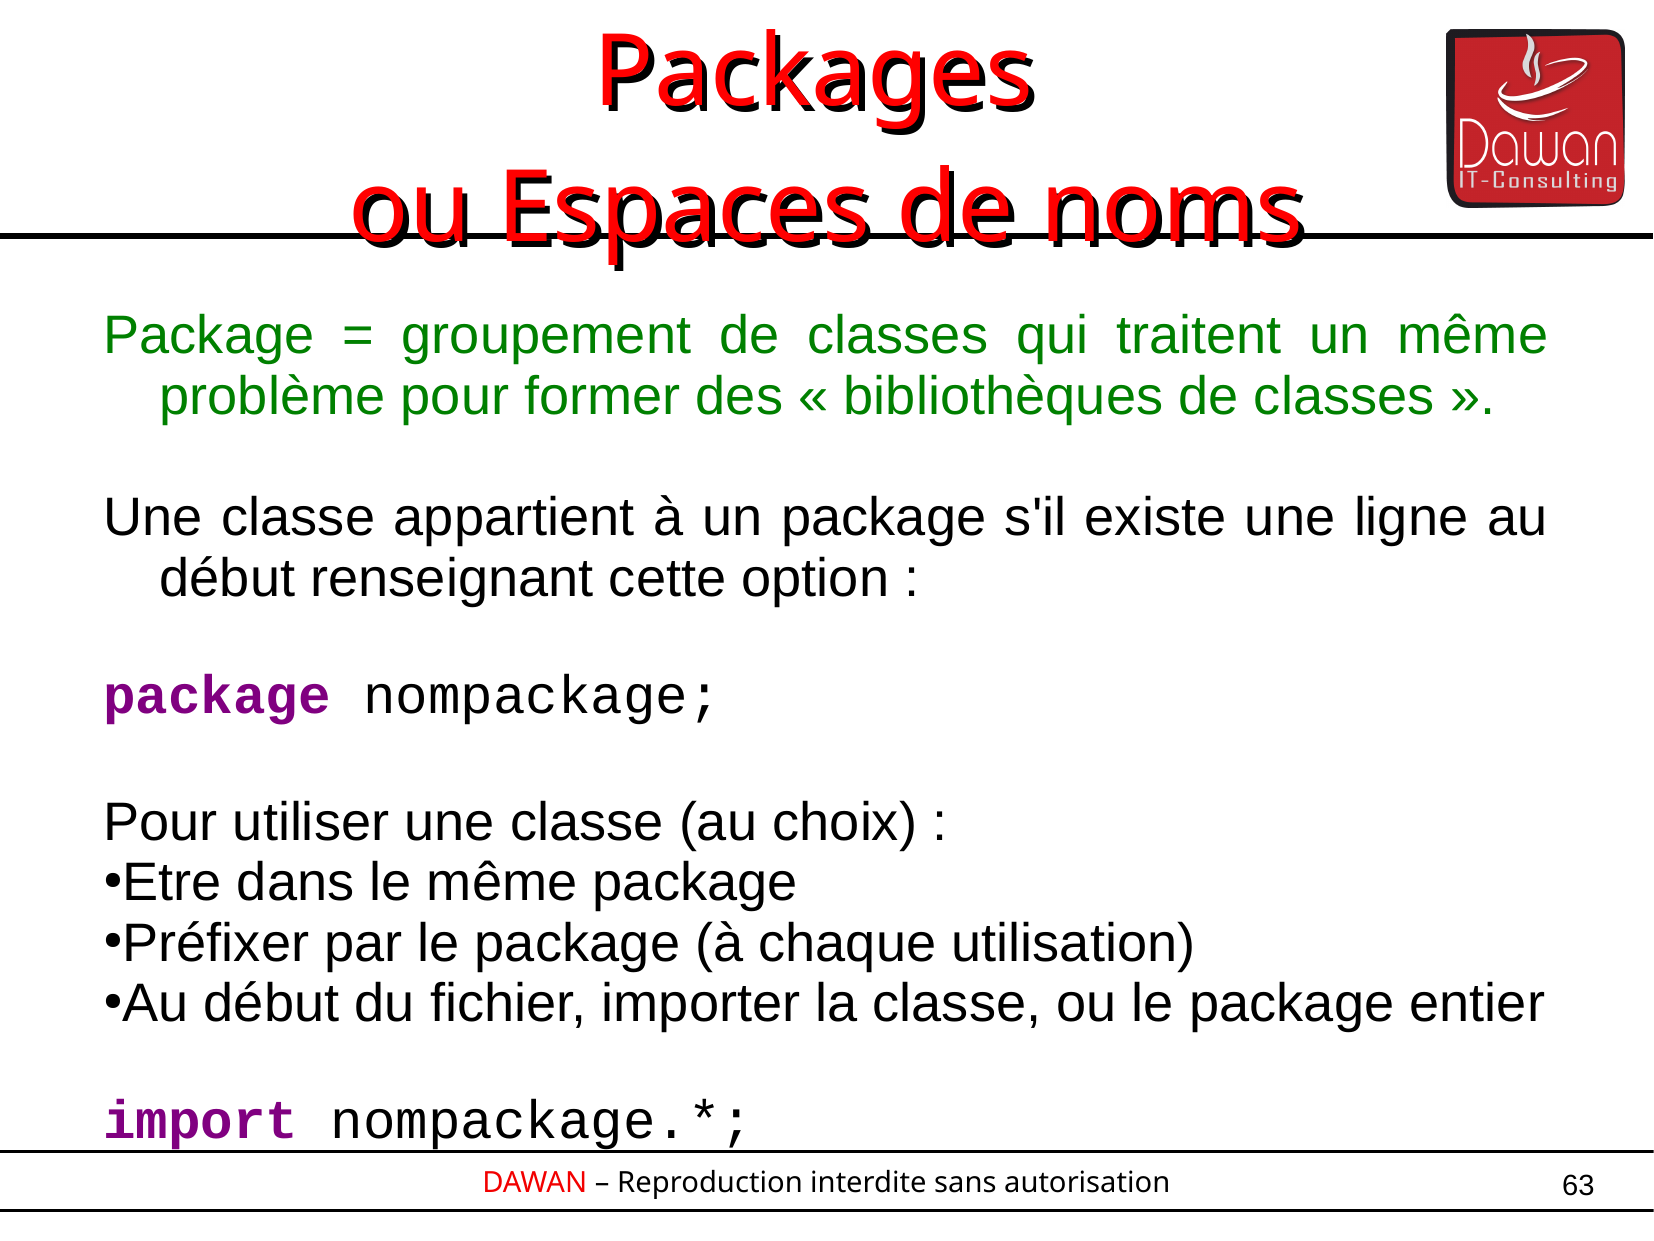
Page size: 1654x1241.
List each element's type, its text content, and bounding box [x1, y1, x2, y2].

text_box Package = groupement de classes qui traitent un même problème pour former des « bibliothèques de classes ». Une classe appartient à un package s'il existe une ligne au début renseignant cette option : package nompackage; Pour utiliser une classe (au choix) : Etre dans le même package Préfixer par le package (à chaque utilisation) Au début du fichier, importer la classe, ou le package entier import nompackage.*; [88, 297, 1565, 1160]
picture [1565, 29, 1625, 208]
text_box Packages ou Espaces de noms [88, 0, 1565, 239]
